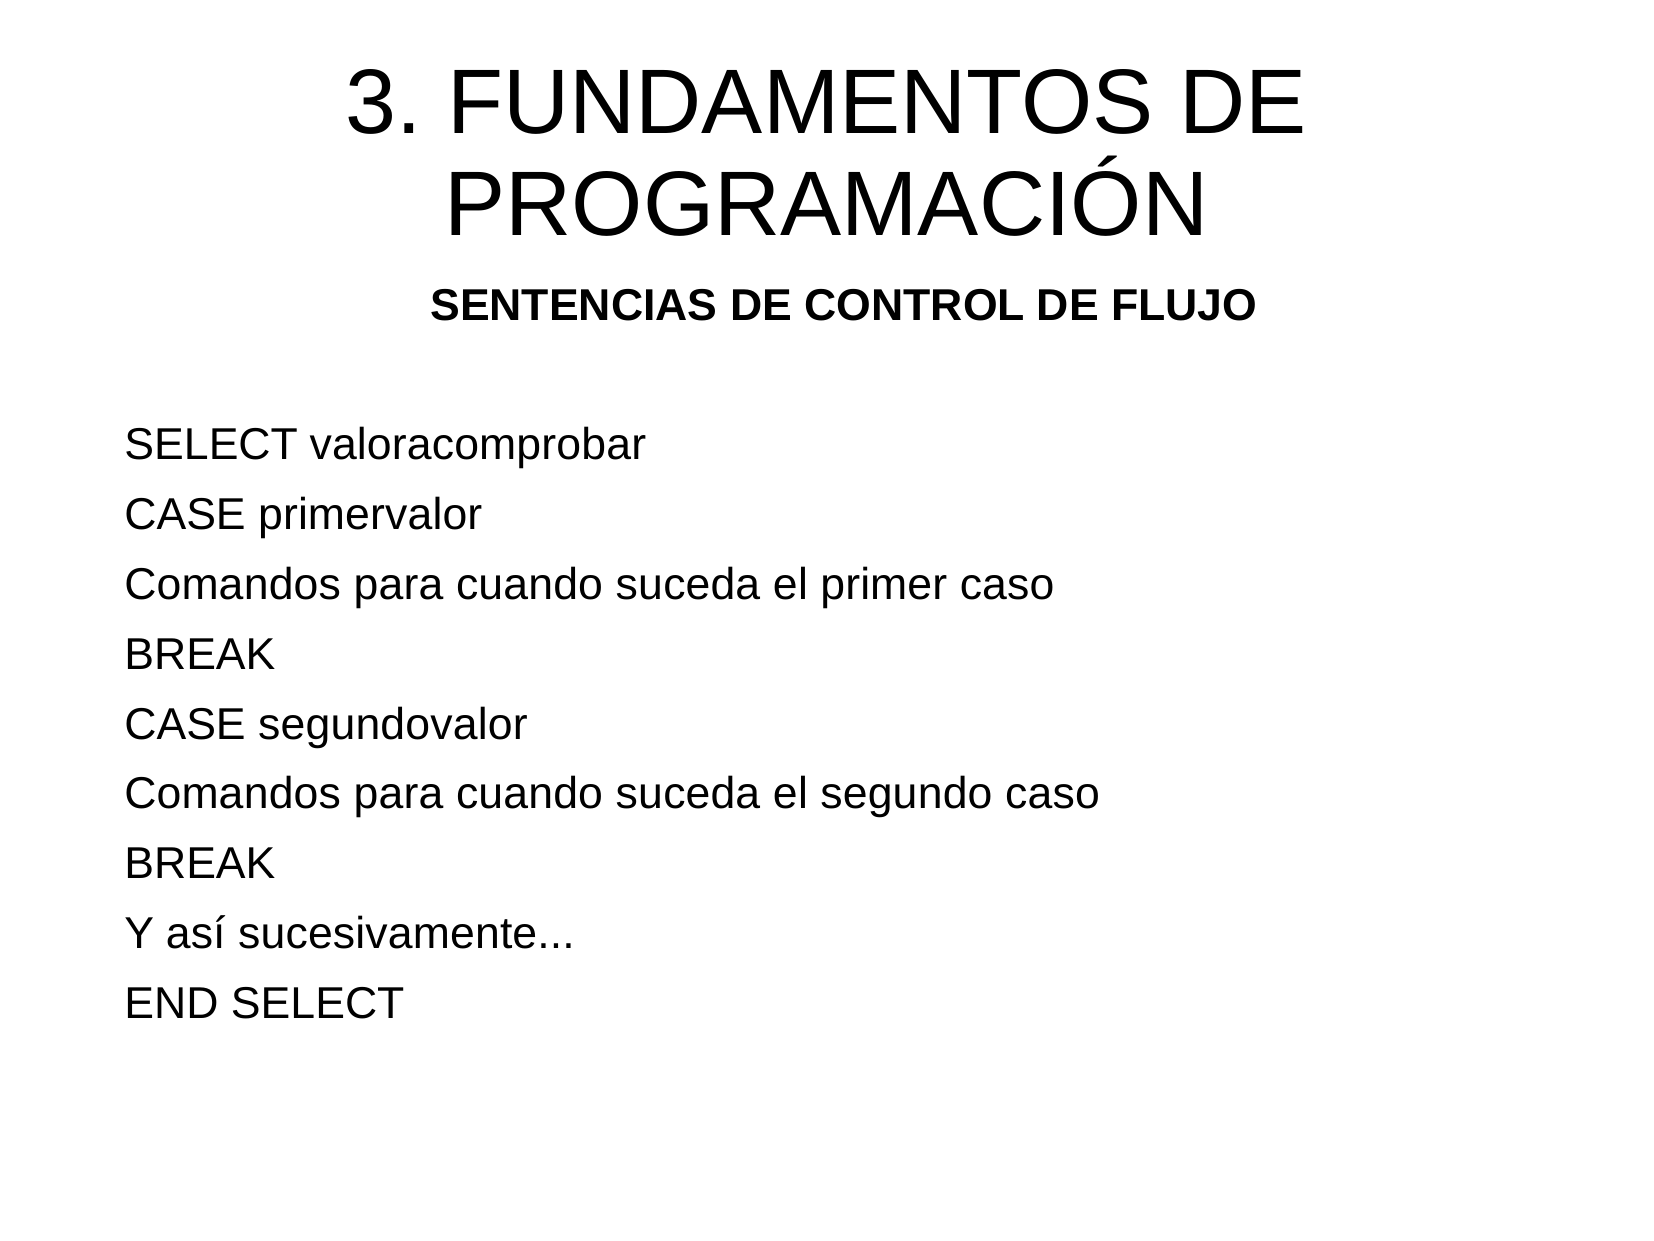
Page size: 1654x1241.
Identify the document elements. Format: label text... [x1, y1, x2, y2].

list SENTENCIAS DE CONTROL DE FLUJO SELECT valoracomprobar CASE primervalor Comandos para cuando suceda el primer caso BREAK CASE segundovalor Comandos para cuando suceda el segundo caso BREAK Y así sucesivamente... END SELECT [76, 279, 1565, 1099]
title 3. FUNDAMENTOS DE PROGRAMACIÓN [82, 49, 1571, 257]
